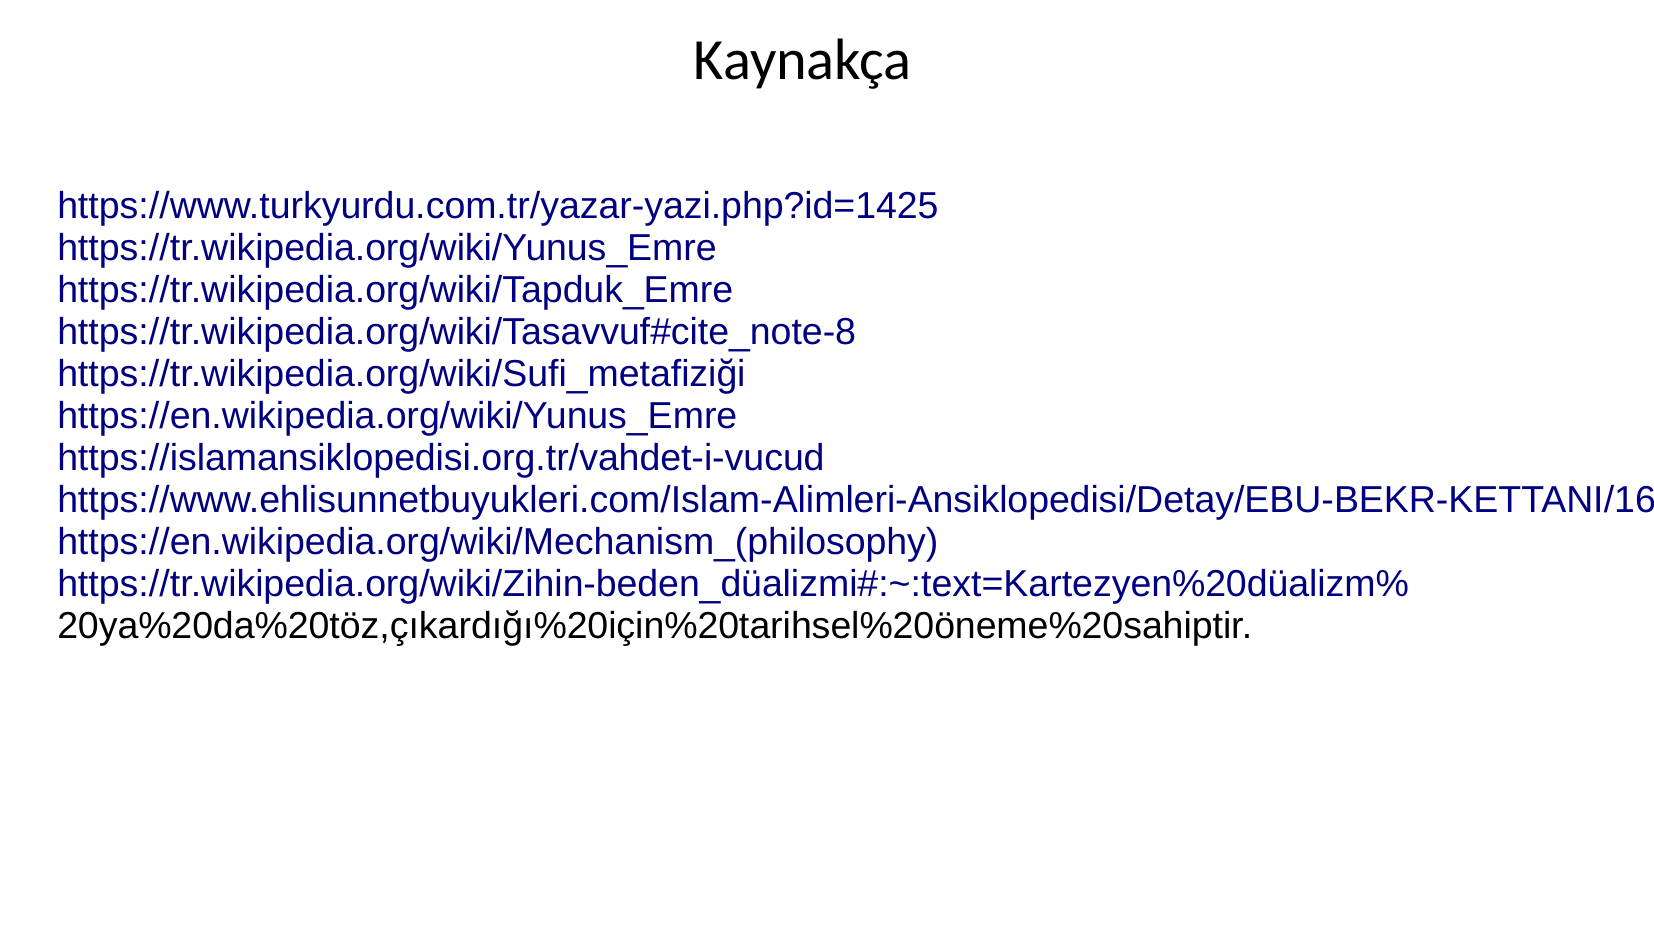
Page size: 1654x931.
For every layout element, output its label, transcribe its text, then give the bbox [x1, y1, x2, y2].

text_box https://www.turkyurdu.com.tr/yazar-yazi.php?id=1425 https://tr.wikipedia.org/wiki/Yunus_Emre https://tr.wikipedia.org/wiki/Tapduk_Emre https://tr.wikipedia.org/wiki/Tasavvuf#cite_note-8 https://tr.wikipedia.org/wiki/Sufi_metafiziği https://en.wikipedia.org/wiki/Yunus_Emre https://islamansiklopedisi.org.tr/vahdet-i-vucud https://www.ehlisunnetbuyukleri.com/Islam-Alimleri-Ansiklopedisi/Detay/EBU-BEKR-KETTANI/1658 https://en.wikipedia.org/wiki/Mechanism_(philosophy) https://tr.wikipedia.org/wiki/Zihin-beden_düalizmi#:~:text=Kartezyen%20düalizm% 20ya%20da%20töz,çıkardığı%20için%20tarihsel%20öneme%20sahiptir. [42, 177, 1654, 696]
text_box Kaynakça [679, 27, 938, 102]
